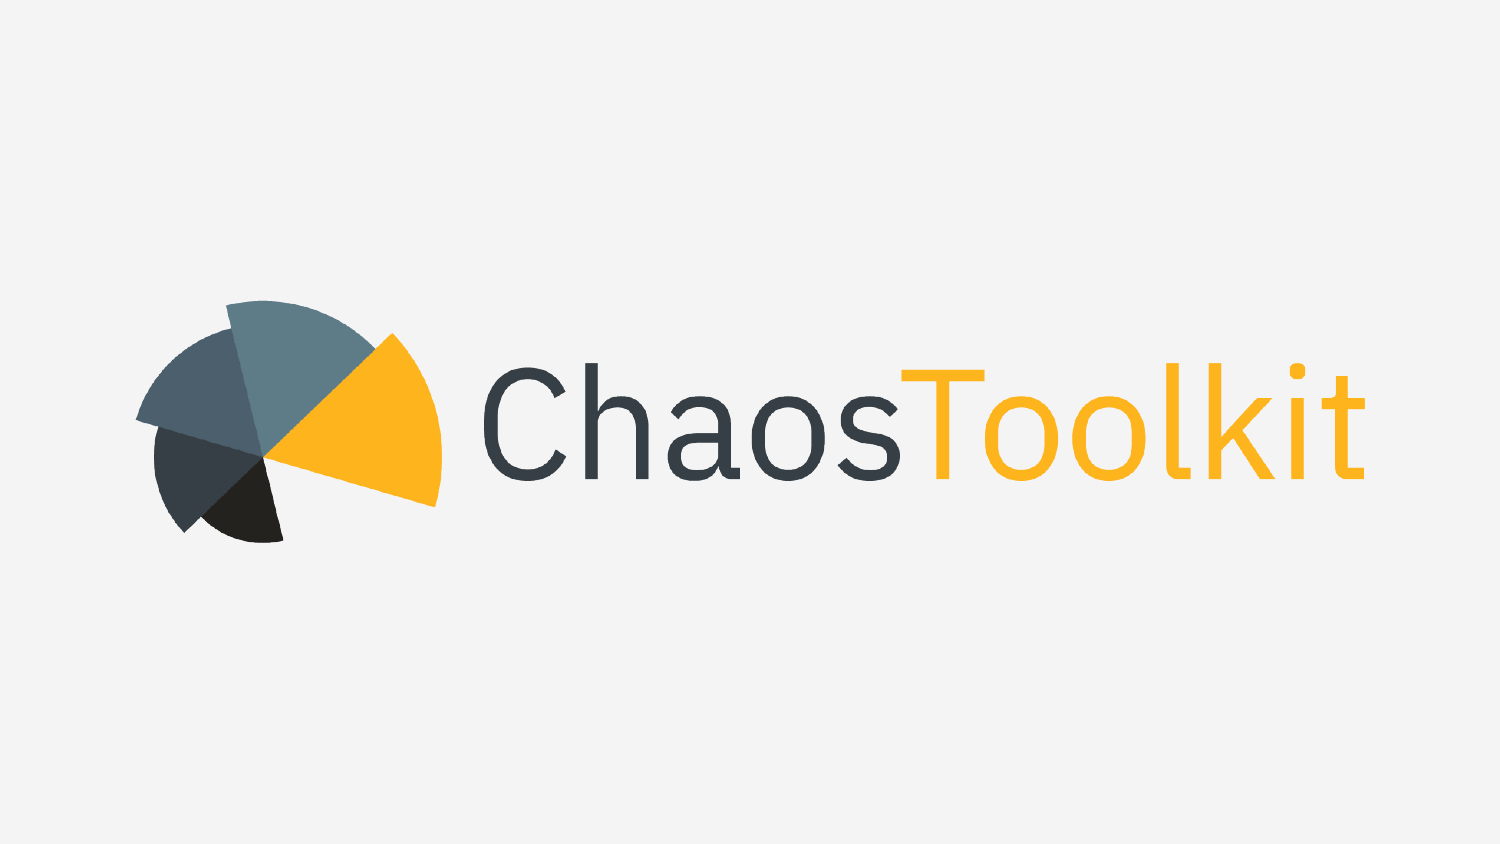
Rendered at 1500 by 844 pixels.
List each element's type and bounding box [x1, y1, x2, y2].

picture [135, 300, 1365, 543]
